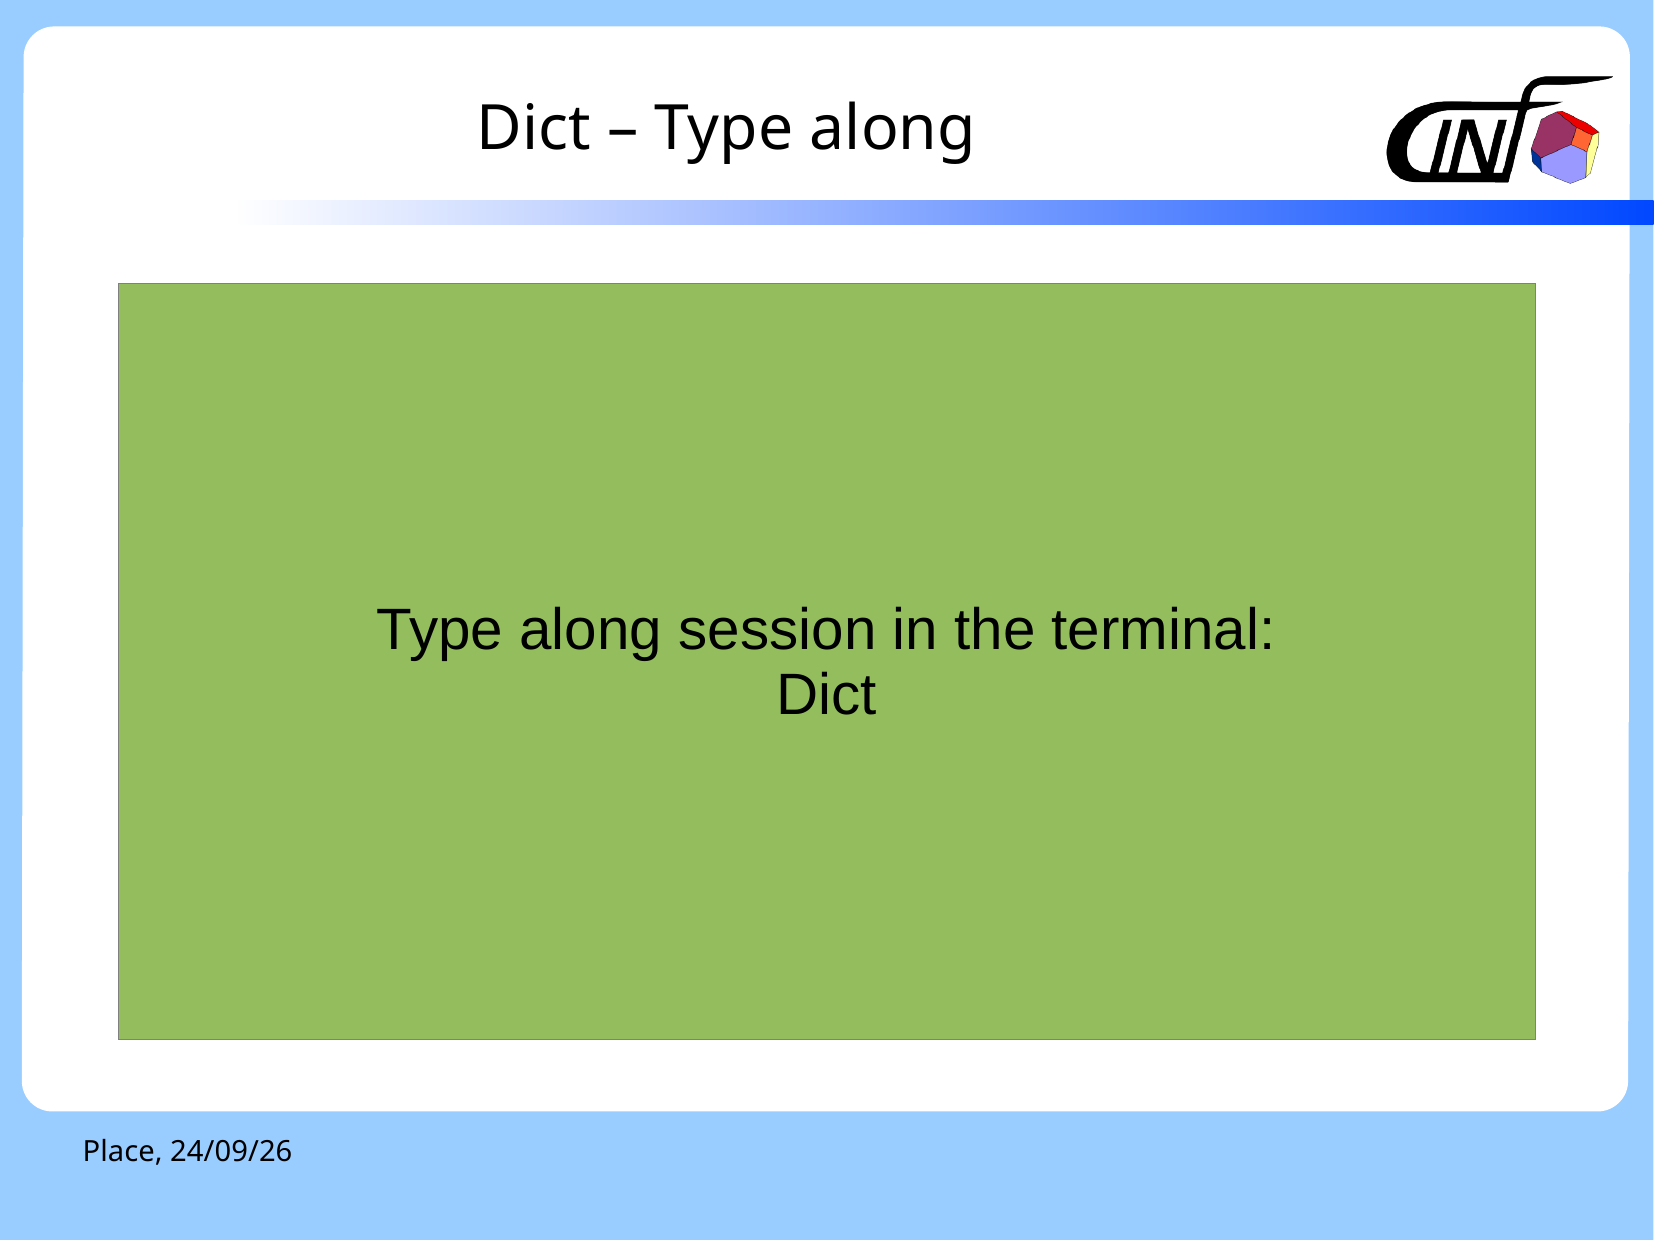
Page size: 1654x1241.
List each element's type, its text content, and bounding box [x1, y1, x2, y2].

title Dict – Type along [82, 49, 1371, 201]
text_box Type along session in the terminal: Dict [118, 283, 1536, 1040]
table_header B [956, 201, 961, 224]
picture [1386, 76, 1613, 184]
